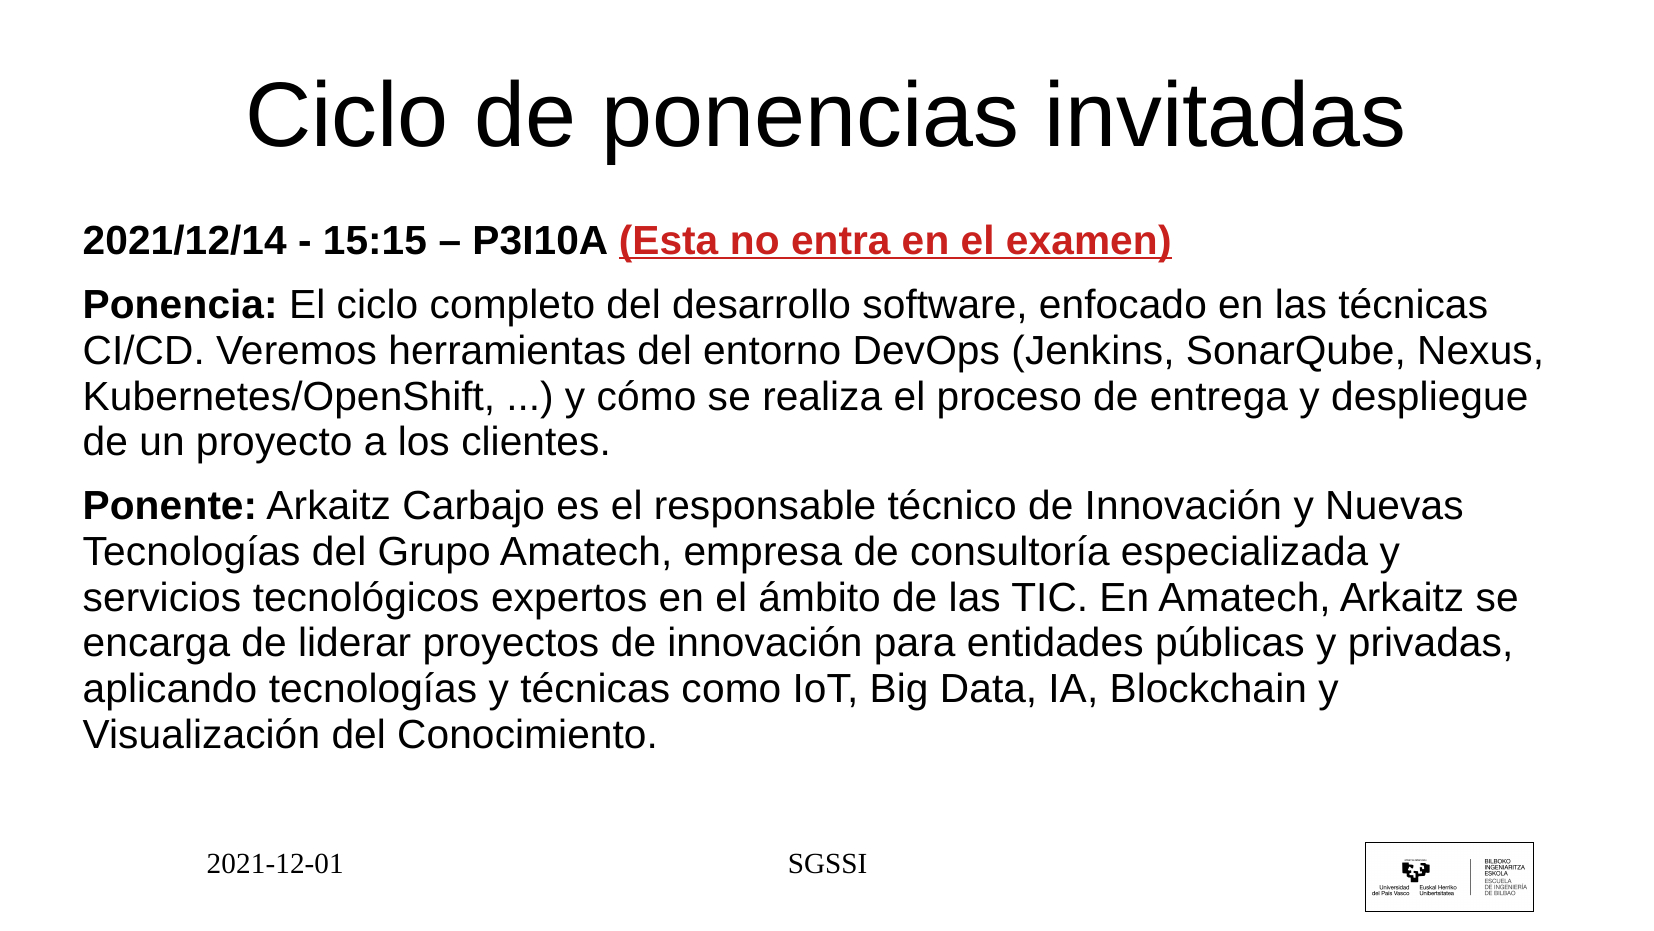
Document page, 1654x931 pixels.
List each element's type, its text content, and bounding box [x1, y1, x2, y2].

picture [1366, 843, 1533, 911]
list 2021/12/14 - 15:15 – P3I10A (Esta no entra en el examen) Ponencia: El ciclo completo del desarrollo software, enfocado en las técnicas CI/CD. Veremos herramientas del entorno DevOps (Jenkins, SonarQube, Nexus, Kubernetes/OpenShift, ...) y cómo se realiza el proceso de entrega y despliegue de un proyecto a los clientes. Ponente: Arkaitz Carbajo es el responsable técnico de Innovación y Nuevas Tecnologías del Grupo Amatech, empresa de consultoría especializada y servicios tecnológicos expertos en el ámbito de las TIC. En Amatech, Arkaitz se encarga de liderar proyectos de innovación para entidades públicas y privadas, aplicando tecnologías y técnicas como IoT, Big Data, IA, Blockchain y Visualización del Conocimiento. [82, 217, 1571, 758]
title Ciclo de ponencias invitadas [82, 37, 1571, 193]
